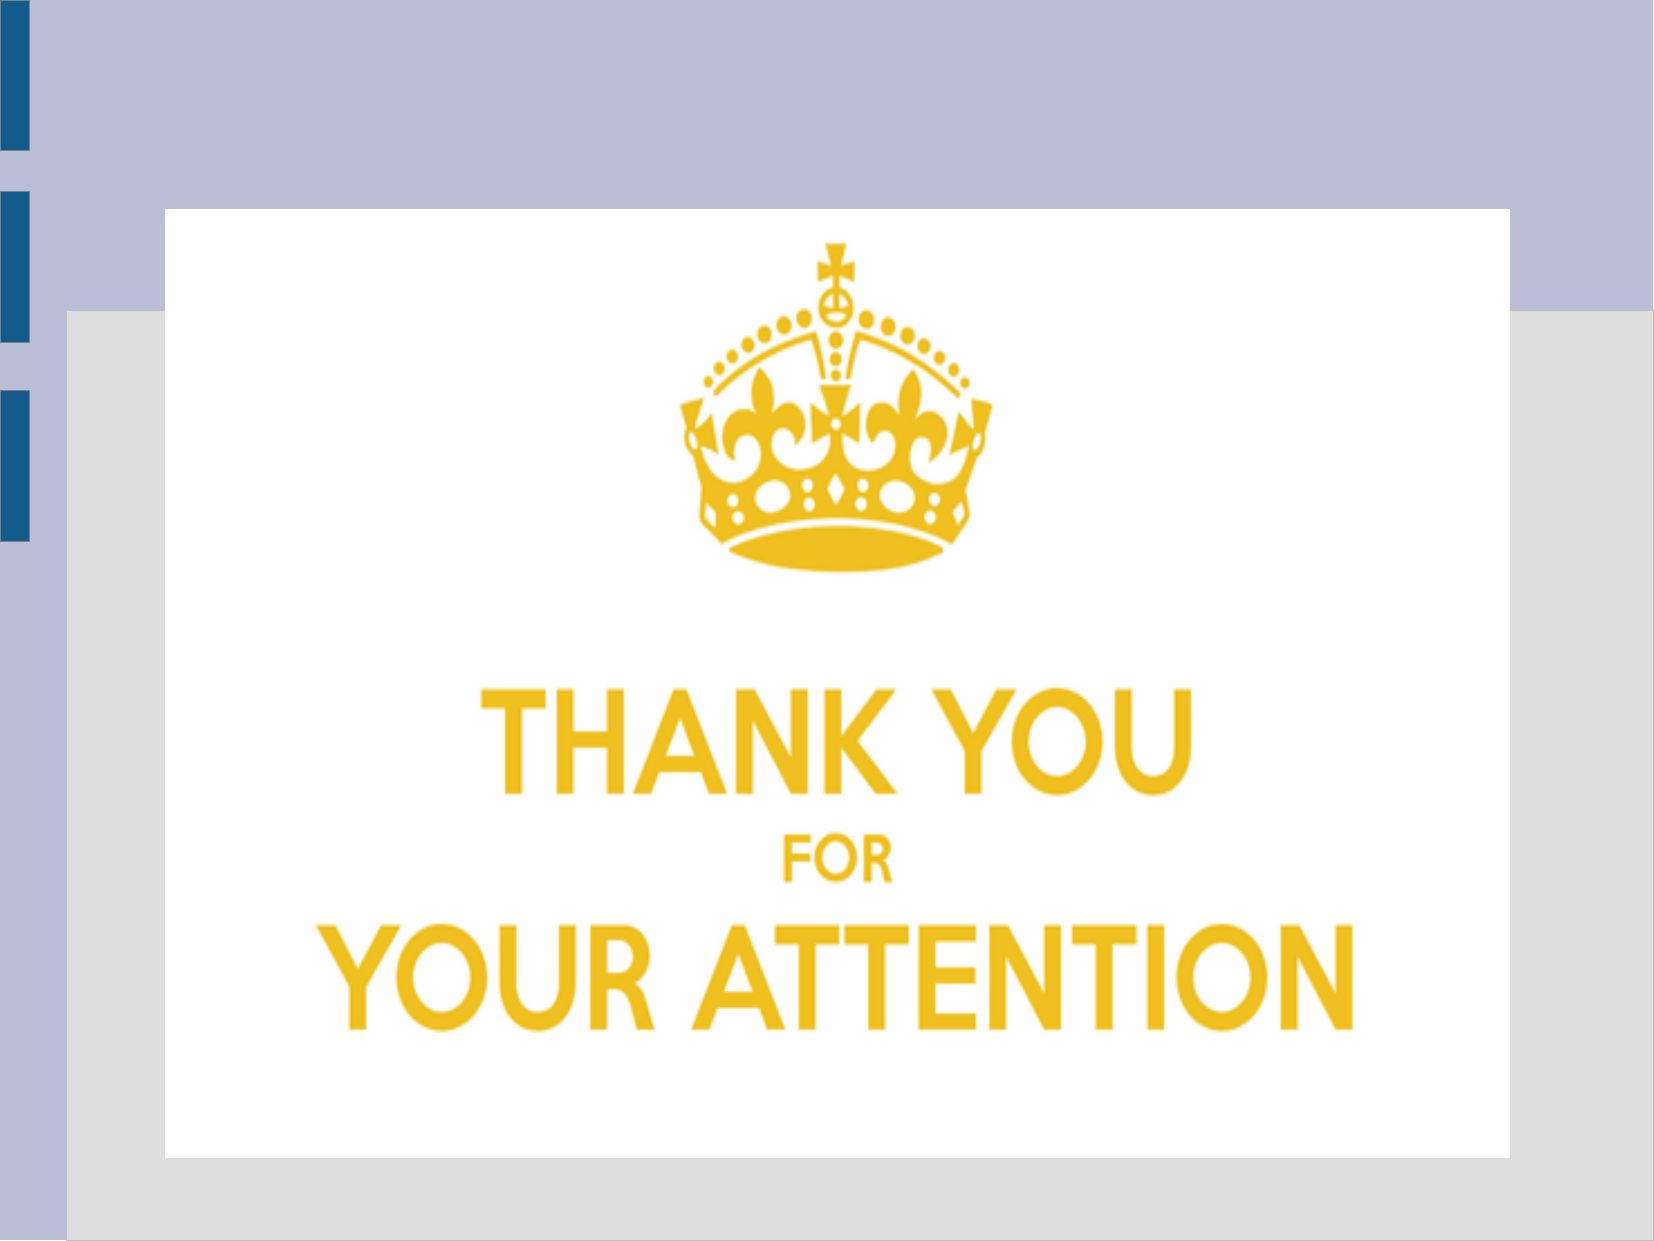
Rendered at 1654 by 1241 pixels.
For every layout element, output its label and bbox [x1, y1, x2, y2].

picture [165, 209, 1510, 1158]
